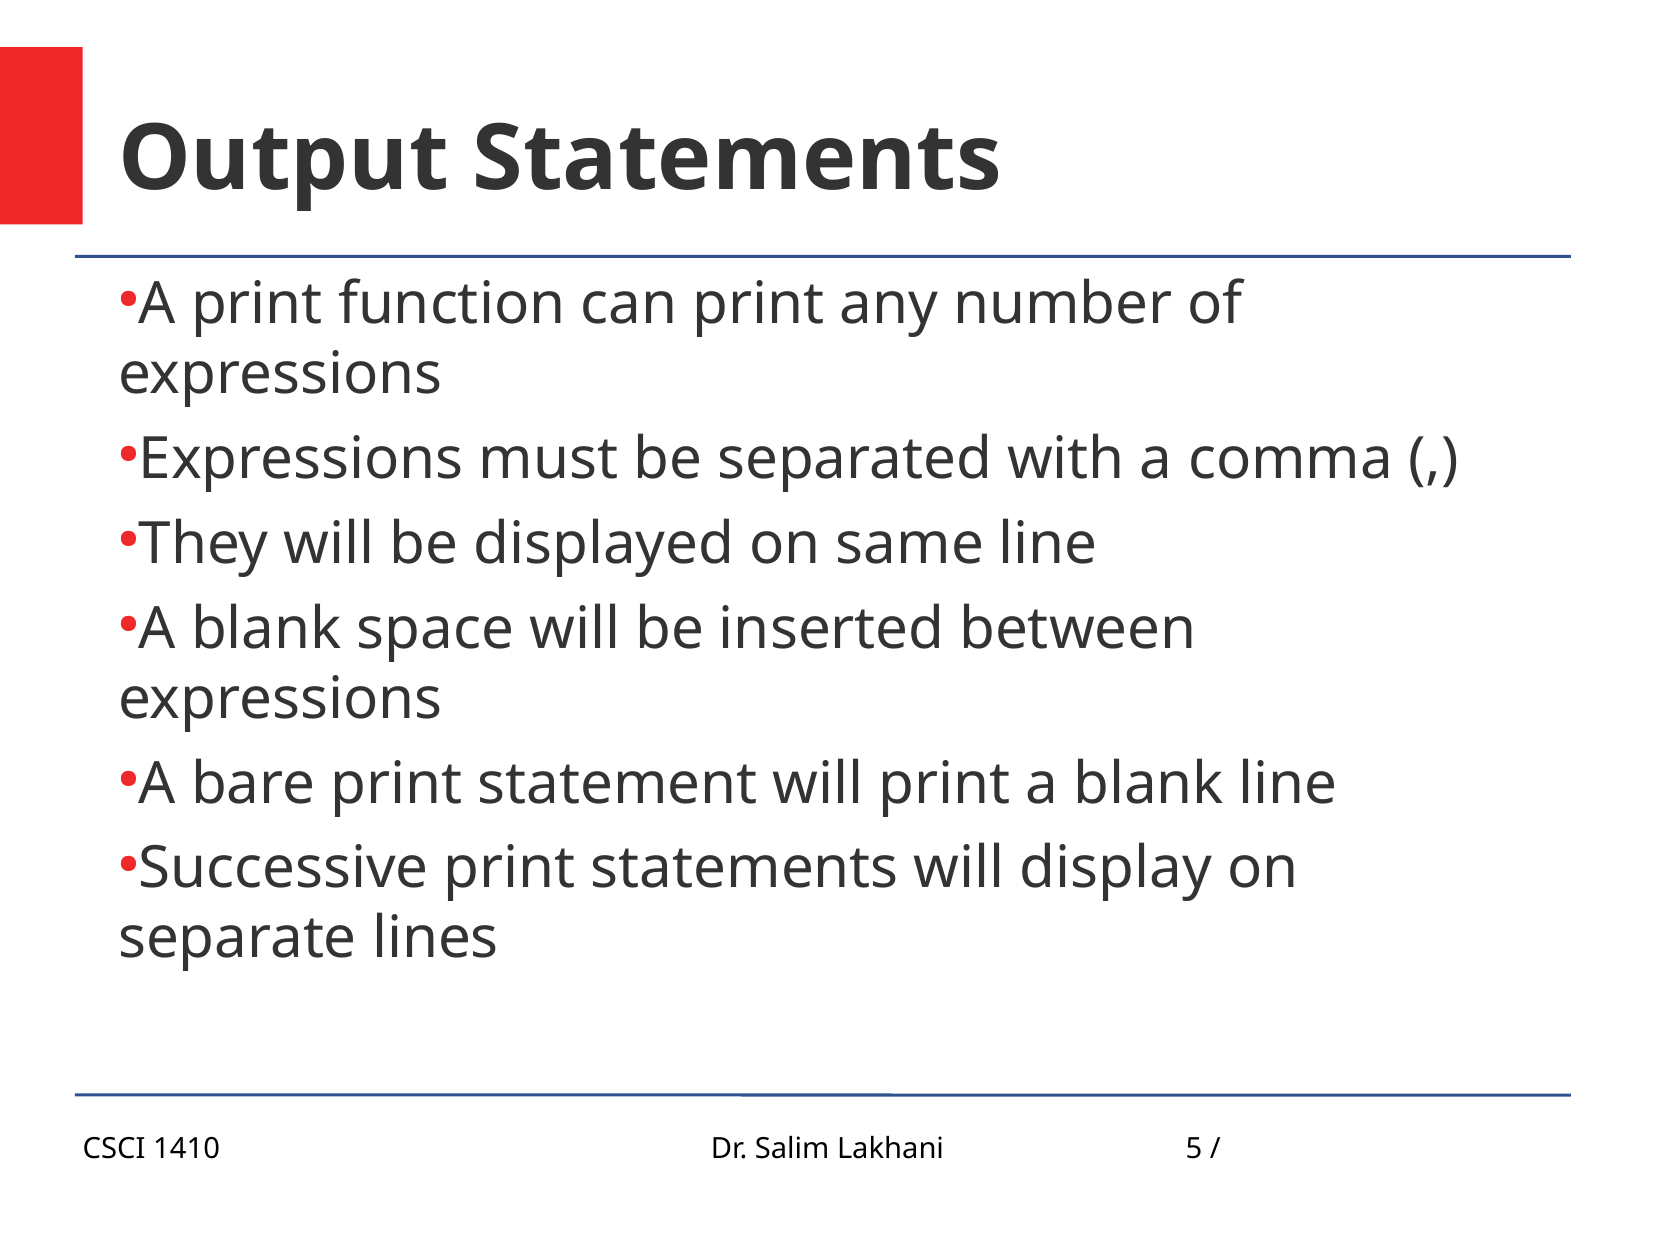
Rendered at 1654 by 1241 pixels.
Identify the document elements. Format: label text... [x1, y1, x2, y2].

text_box Dr. Salim Lakhani [565, 1129, 1090, 1216]
list A print function can print any number of expressions Expressions must be separated with a comma (,) They will be displayed on same line A blank space will be inserted between expressions A bare print statement will print a blank line Successive print statements will display on separate lines [118, 265, 1536, 1081]
text_box / [1185, 1129, 1571, 1216]
text_box CSCI 1410 [82, 1129, 468, 1216]
title Output Statements [118, 49, 1571, 257]
